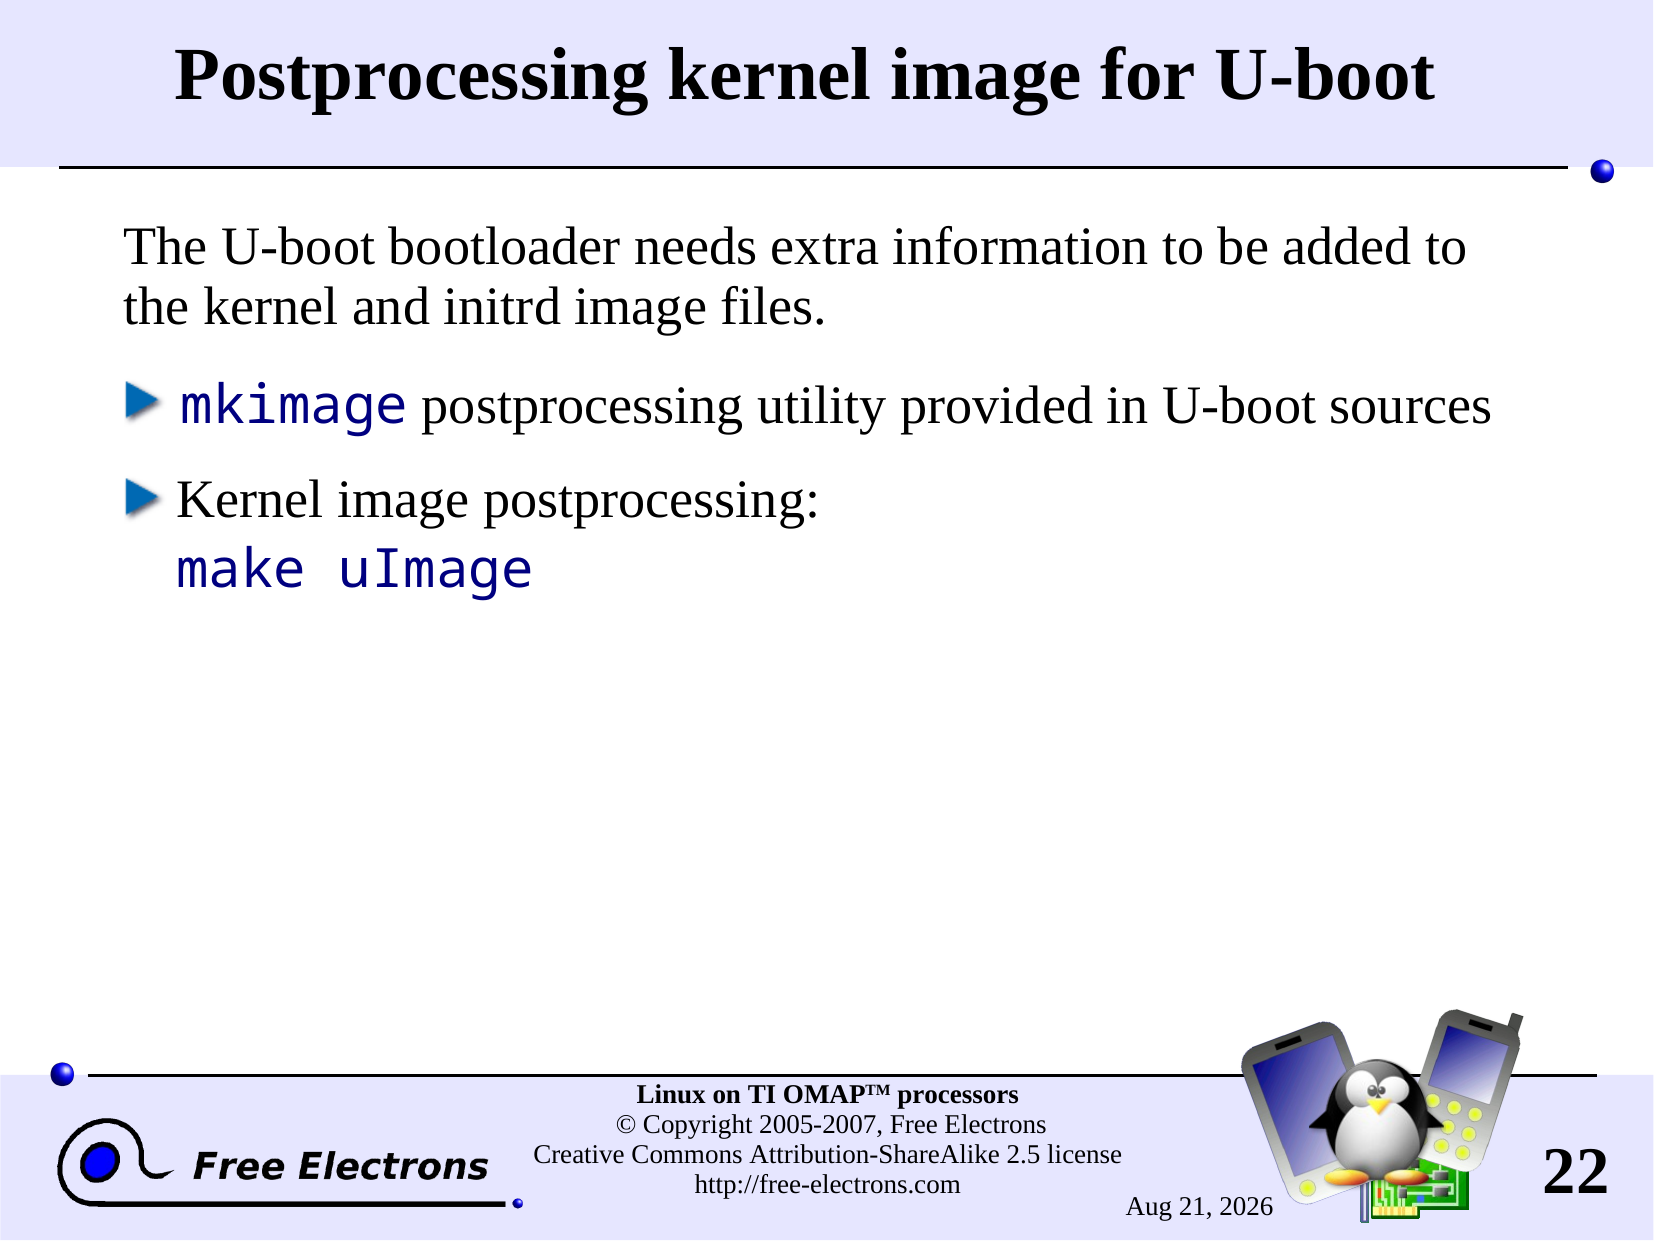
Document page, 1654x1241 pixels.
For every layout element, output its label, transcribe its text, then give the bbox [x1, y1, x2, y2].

title Postprocessing kernel image for U-boot [60, 25, 1551, 124]
picture [1231, 1007, 1538, 1241]
picture [50, 1107, 527, 1216]
list The U-boot bootloader needs extra information to be added to the kernel and initrd image files. mkimage postprocessing utility provided in U-boot sources Kernel image postprocessing: make uImage [105, 216, 1518, 1066]
